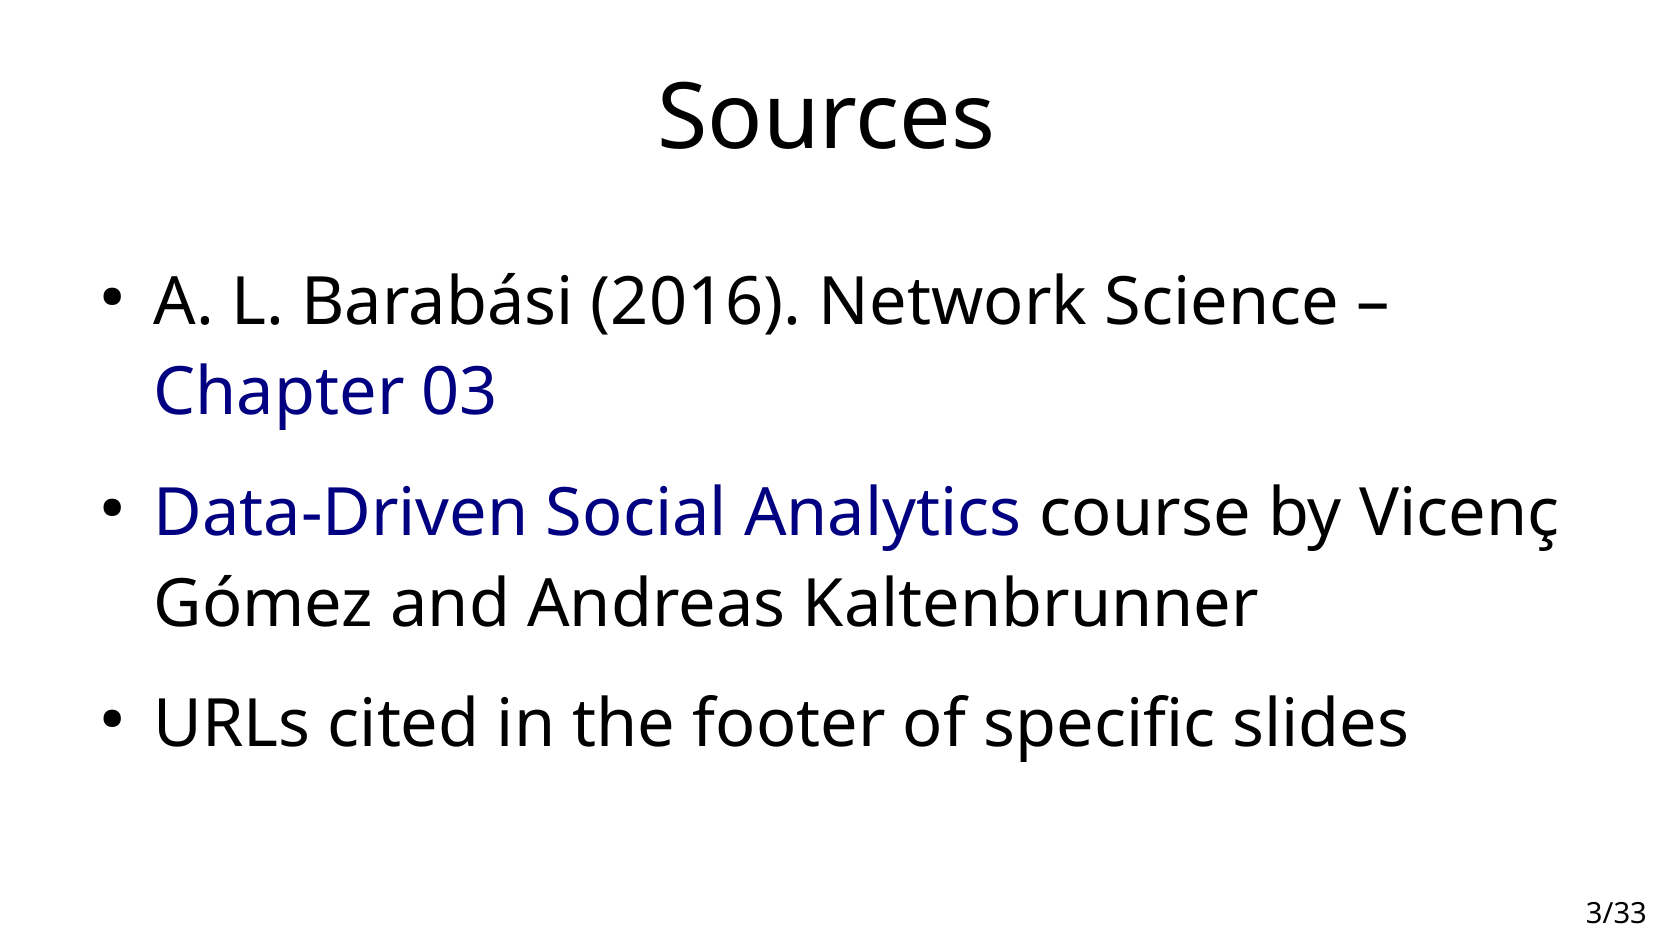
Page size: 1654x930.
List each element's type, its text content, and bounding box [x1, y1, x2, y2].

list A. L. Barabási (2016). Network Science – Chapter 03 Data-Driven Social Analytics course by Vicenç Gómez and Andreas Kaltenbrunner URLs cited in the footer of specific slides [82, 252, 1571, 793]
title Sources [82, 1, 1571, 225]
